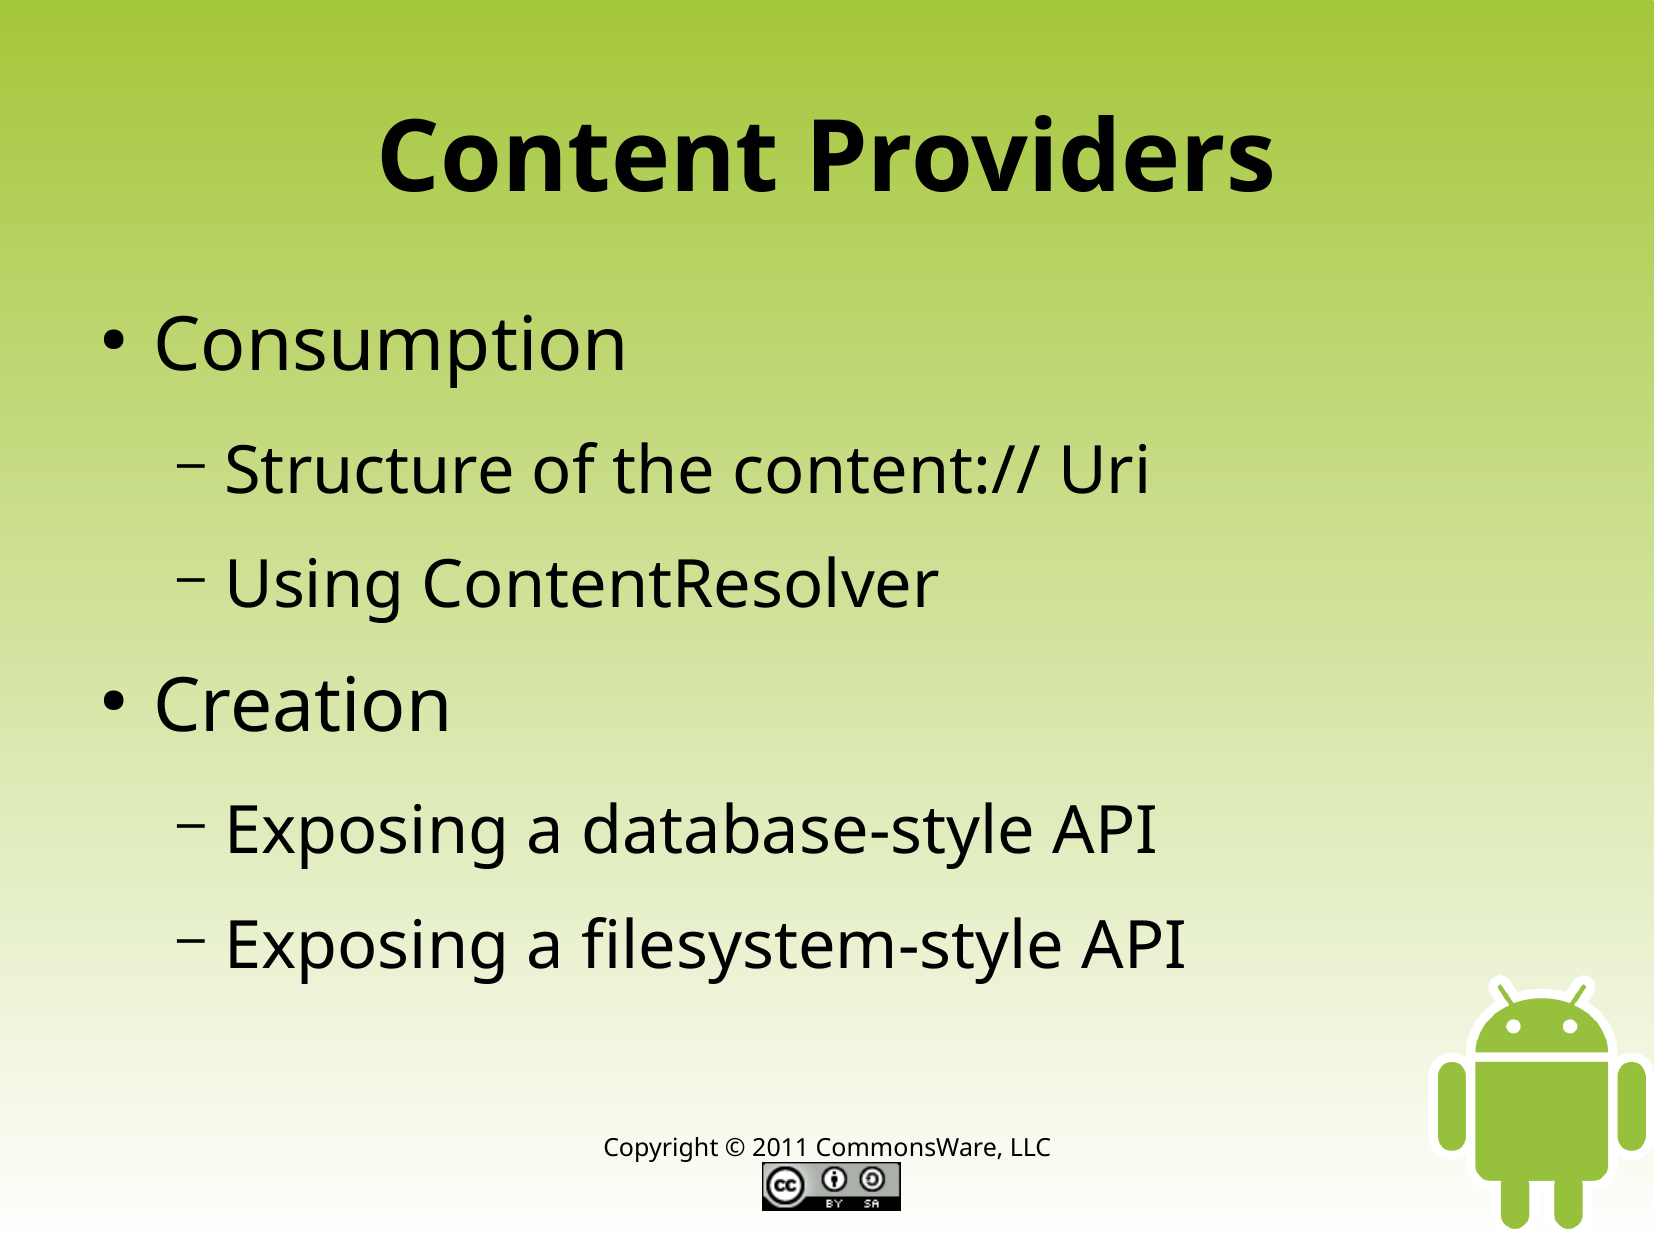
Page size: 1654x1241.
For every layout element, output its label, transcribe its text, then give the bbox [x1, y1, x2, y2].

list Consumption Structure of the content:// Uri Using ContentResolver Creation Exposing a database-style API Exposing a filesystem-style API [82, 290, 1571, 1094]
picture [762, 1162, 901, 1211]
title Content Providers [82, 49, 1571, 257]
picture [1428, 975, 1654, 1238]
